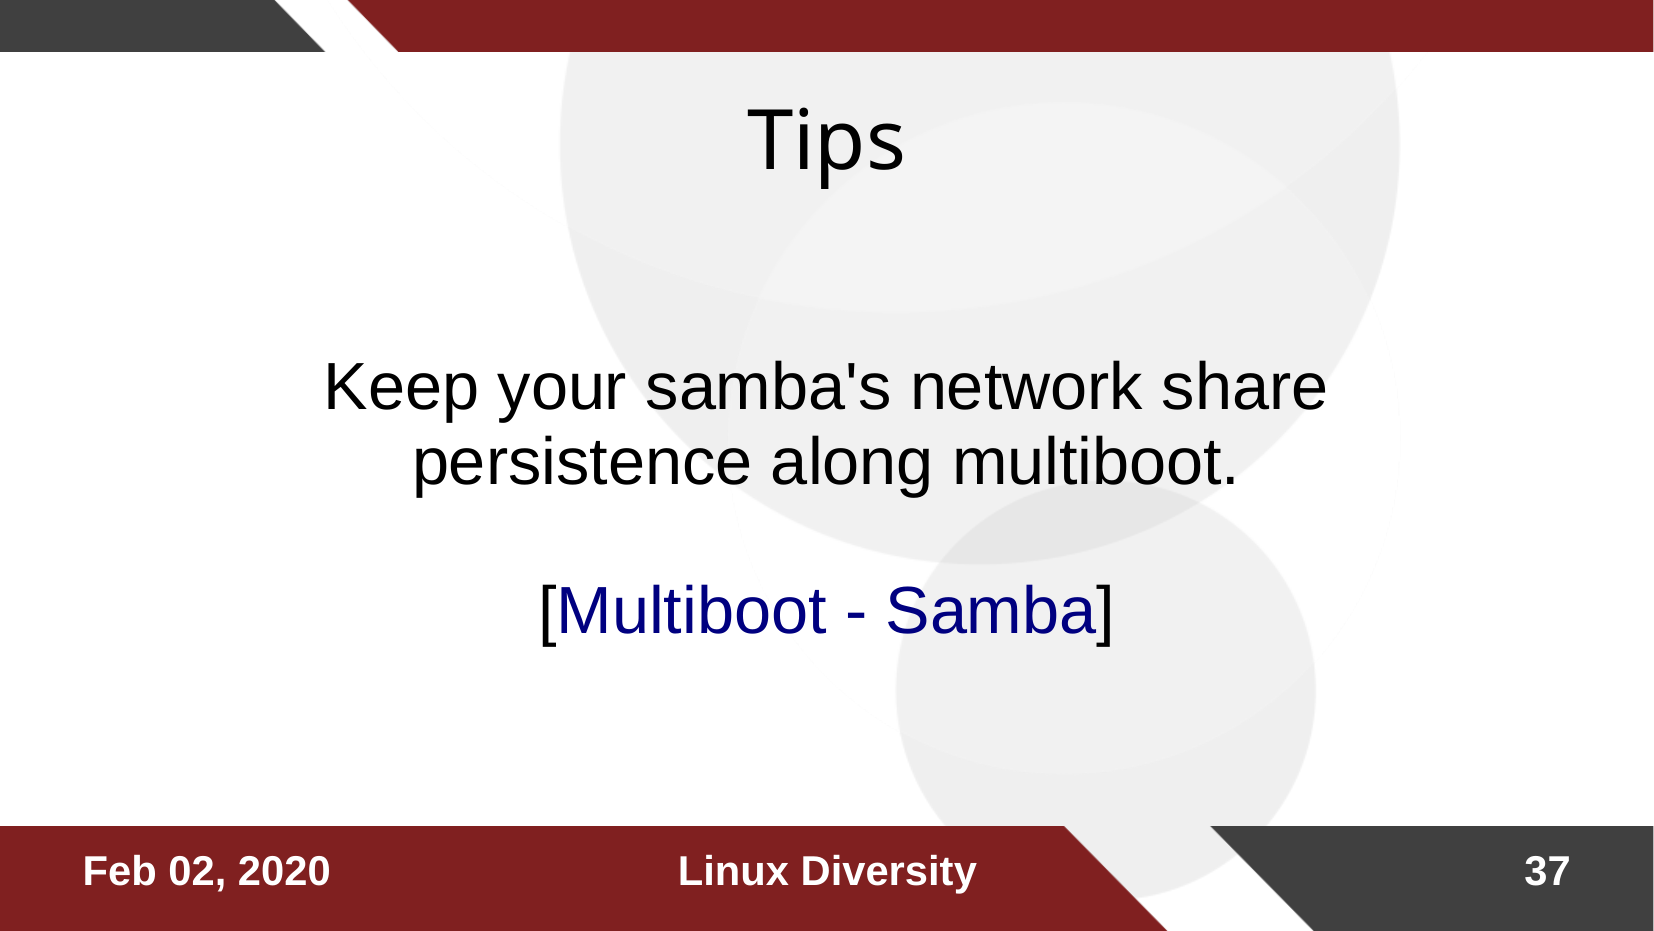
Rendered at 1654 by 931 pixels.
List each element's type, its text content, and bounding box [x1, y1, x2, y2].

title Tips [82, 59, 1571, 216]
subtitle Keep your samba's network share persistence along multiboot. [Multiboot - Samba] [82, 239, 1571, 757]
picture [0, 0, 1654, 52]
picture [0, 826, 1654, 931]
